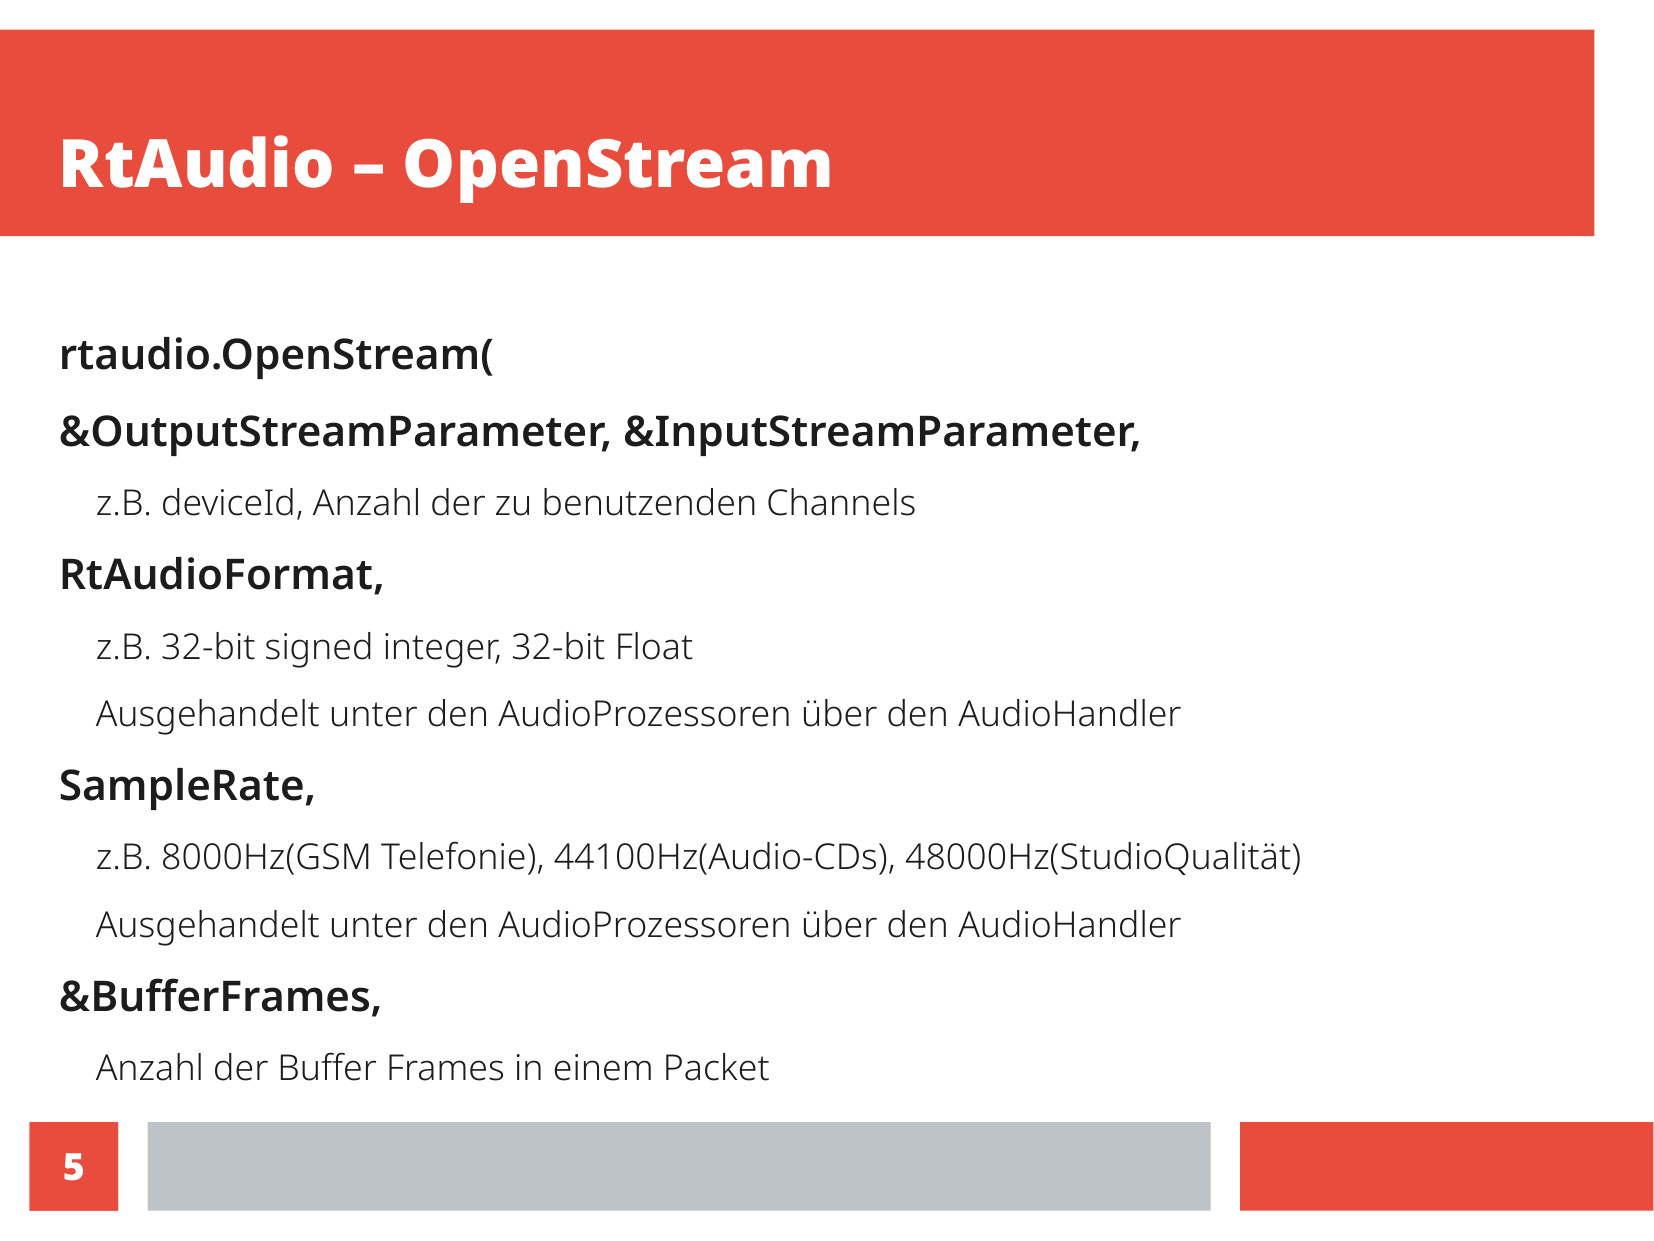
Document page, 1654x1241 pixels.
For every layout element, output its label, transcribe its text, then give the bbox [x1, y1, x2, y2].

list rtaudio.OpenStream( &OutputStreamParameter, &InputStreamParameter, z.B. deviceId, Anzahl der zu benutzenden Channels RtAudioFormat, z.B. 32-bit signed integer, 32-bit Float Ausgehandelt unter den AudioProzessoren über den AudioHandler SampleRate, z.B. 8000Hz(GSM Telefonie), 44100Hz(Audio-CDs), 48000Hz(StudioQualität) Ausgehandelt unter den AudioProzessoren über den AudioHandler &BufferFrames, Anzahl der Buffer Frames in einem Packet [59, 324, 1565, 1093]
title RtAudio – OpenStream [59, 59, 1595, 207]
